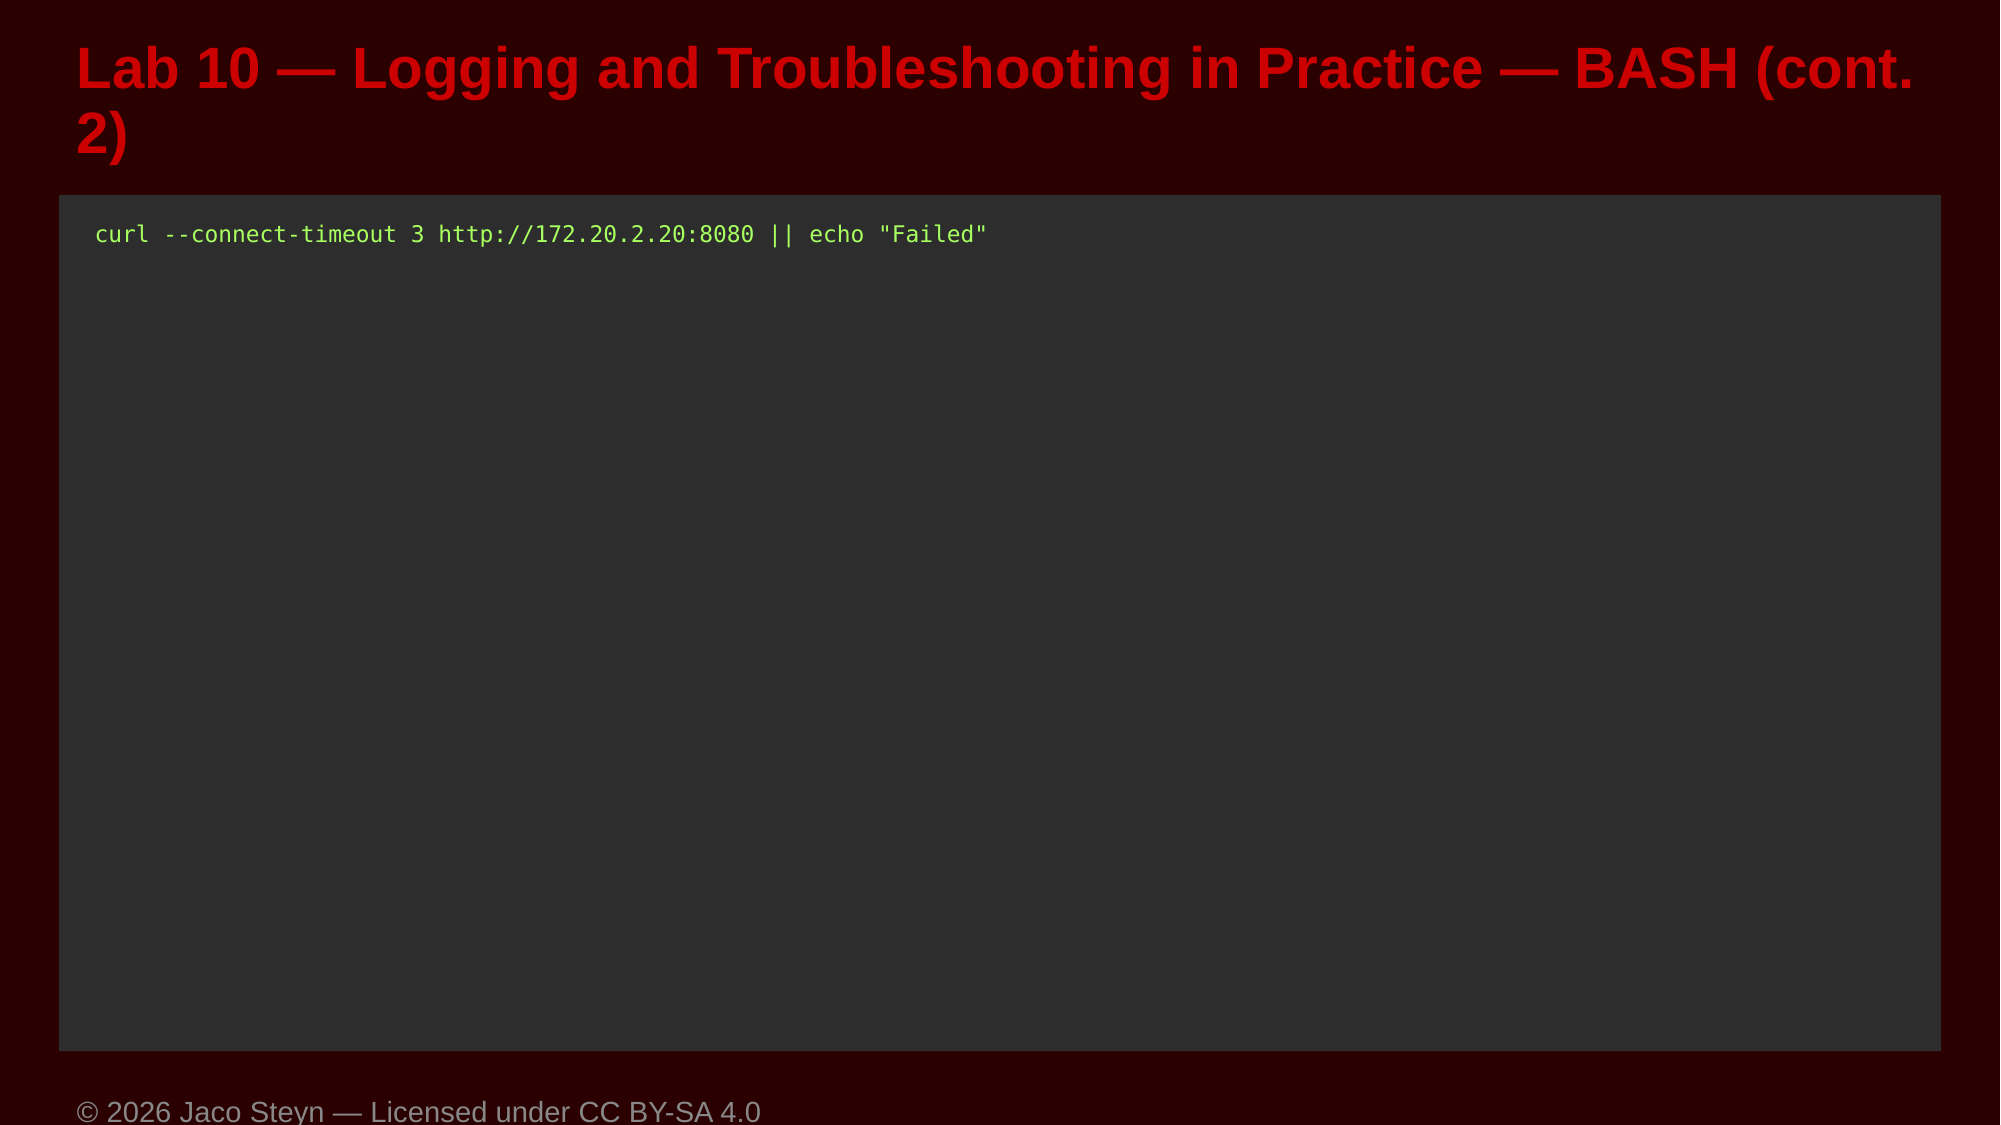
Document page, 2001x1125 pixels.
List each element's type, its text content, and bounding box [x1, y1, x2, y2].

text_box curl --connect-timeout 3 http://172.20.2.20:8080 || echo "Failed" [59, 194, 1942, 1052]
text_box Lab 10 — Logging and Troubleshooting in Practice — BASH (cont. 2) [59, 23, 1942, 178]
text_box © 2026 Jaco Steyn — Licensed under CC BY-SA 4.0 [59, 1083, 1942, 1120]
